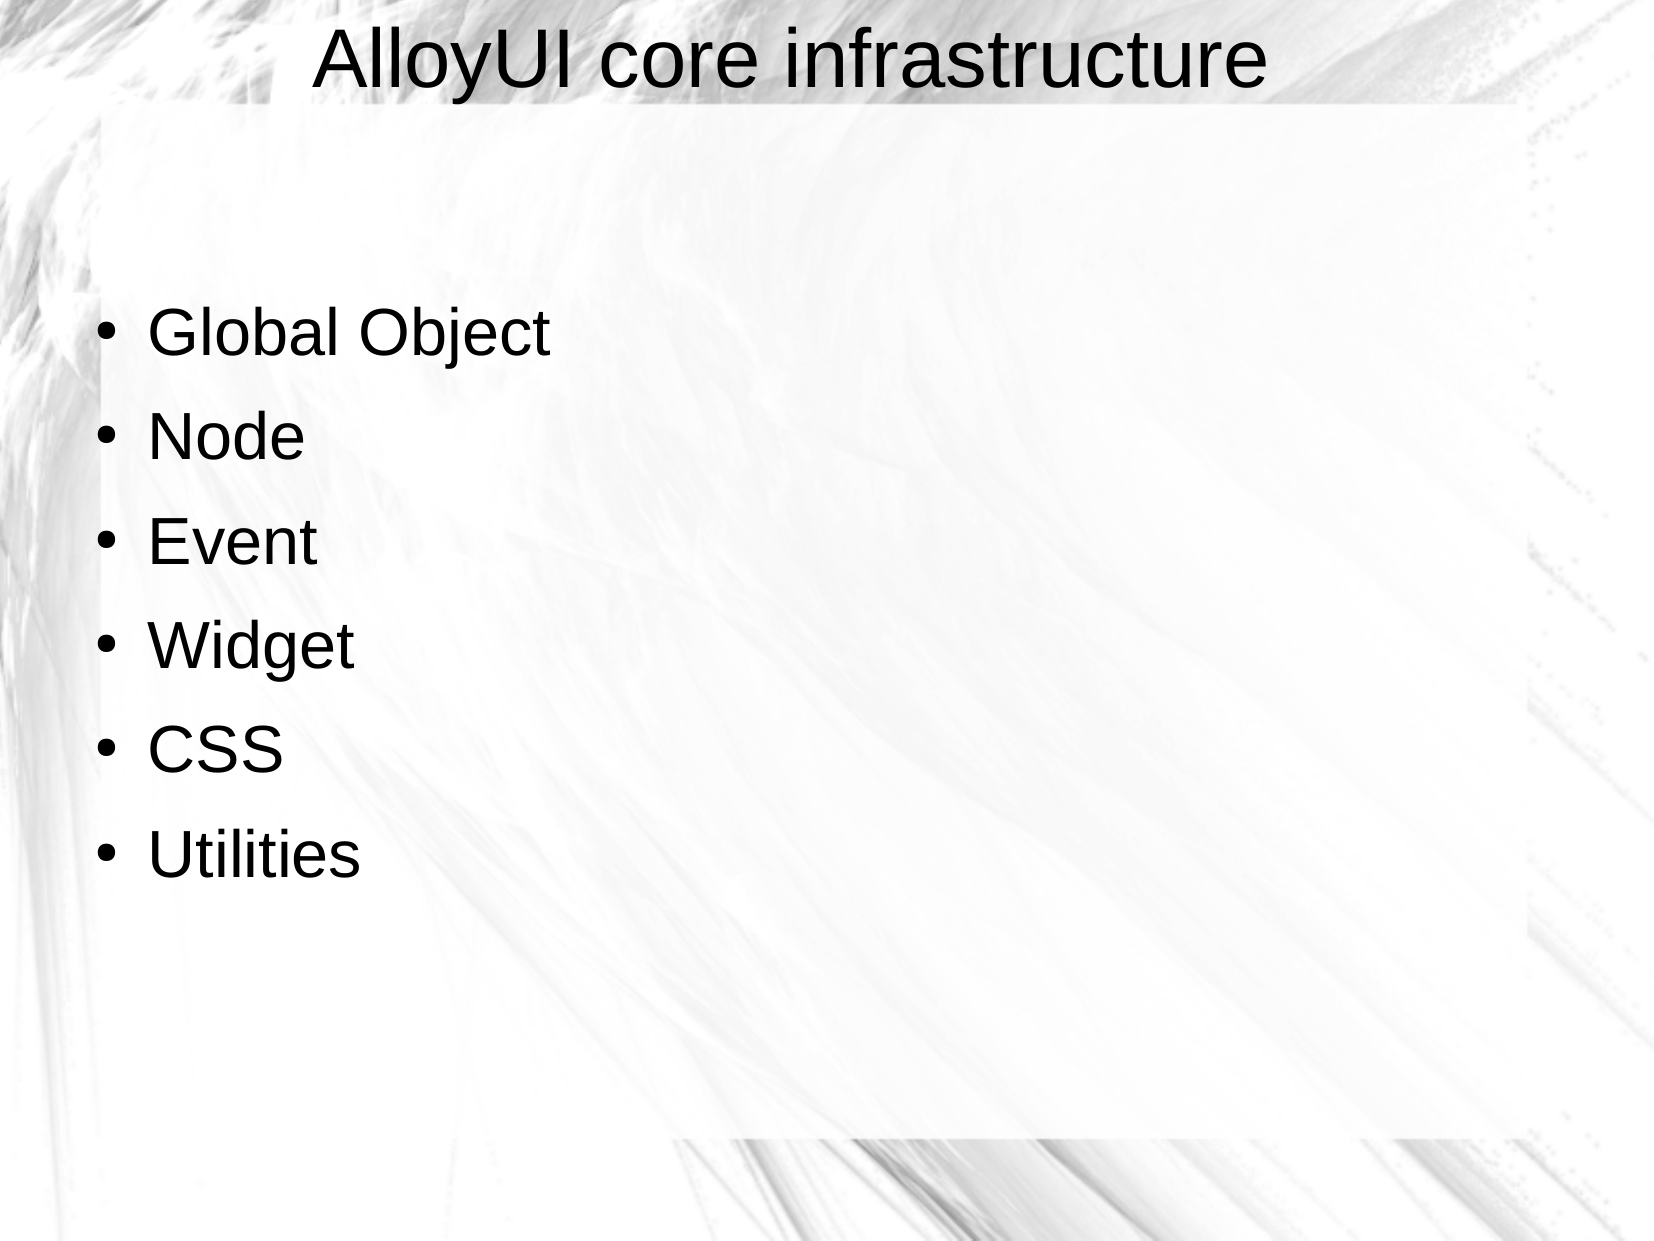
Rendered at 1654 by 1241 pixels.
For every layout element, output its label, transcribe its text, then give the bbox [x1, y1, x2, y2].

picture [0, 0, 1654, 1241]
title AlloyUI core infrastructure [47, 0, 1536, 119]
list Global Object Node Event Widget CSS Utilities [76, 295, 1565, 1114]
